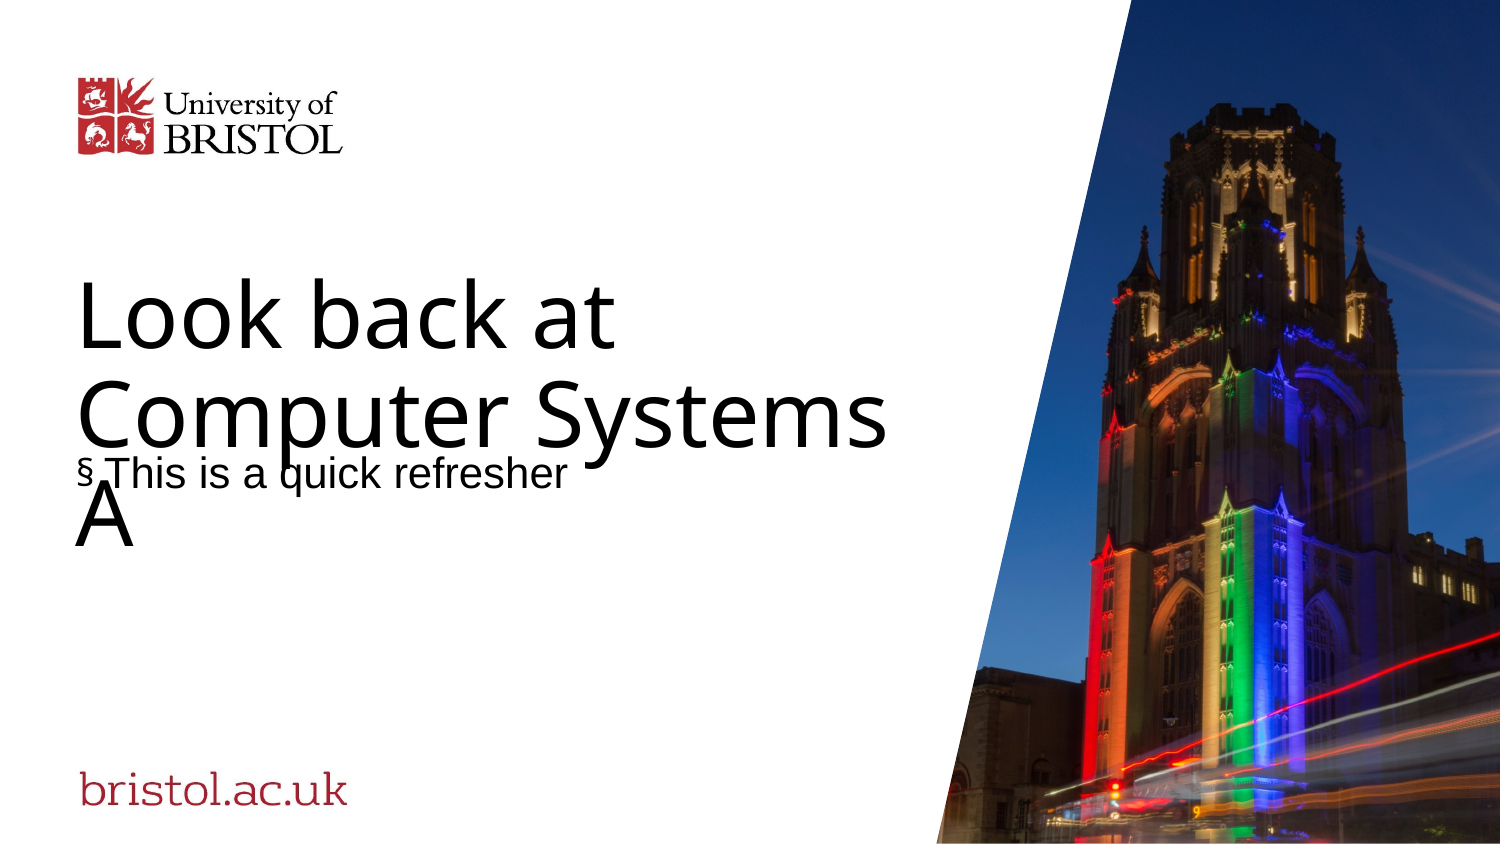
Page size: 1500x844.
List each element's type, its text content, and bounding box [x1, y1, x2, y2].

title Look back at Computer Systems A [60, 262, 924, 443]
subtitle This is a quick refresher [60, 443, 924, 659]
